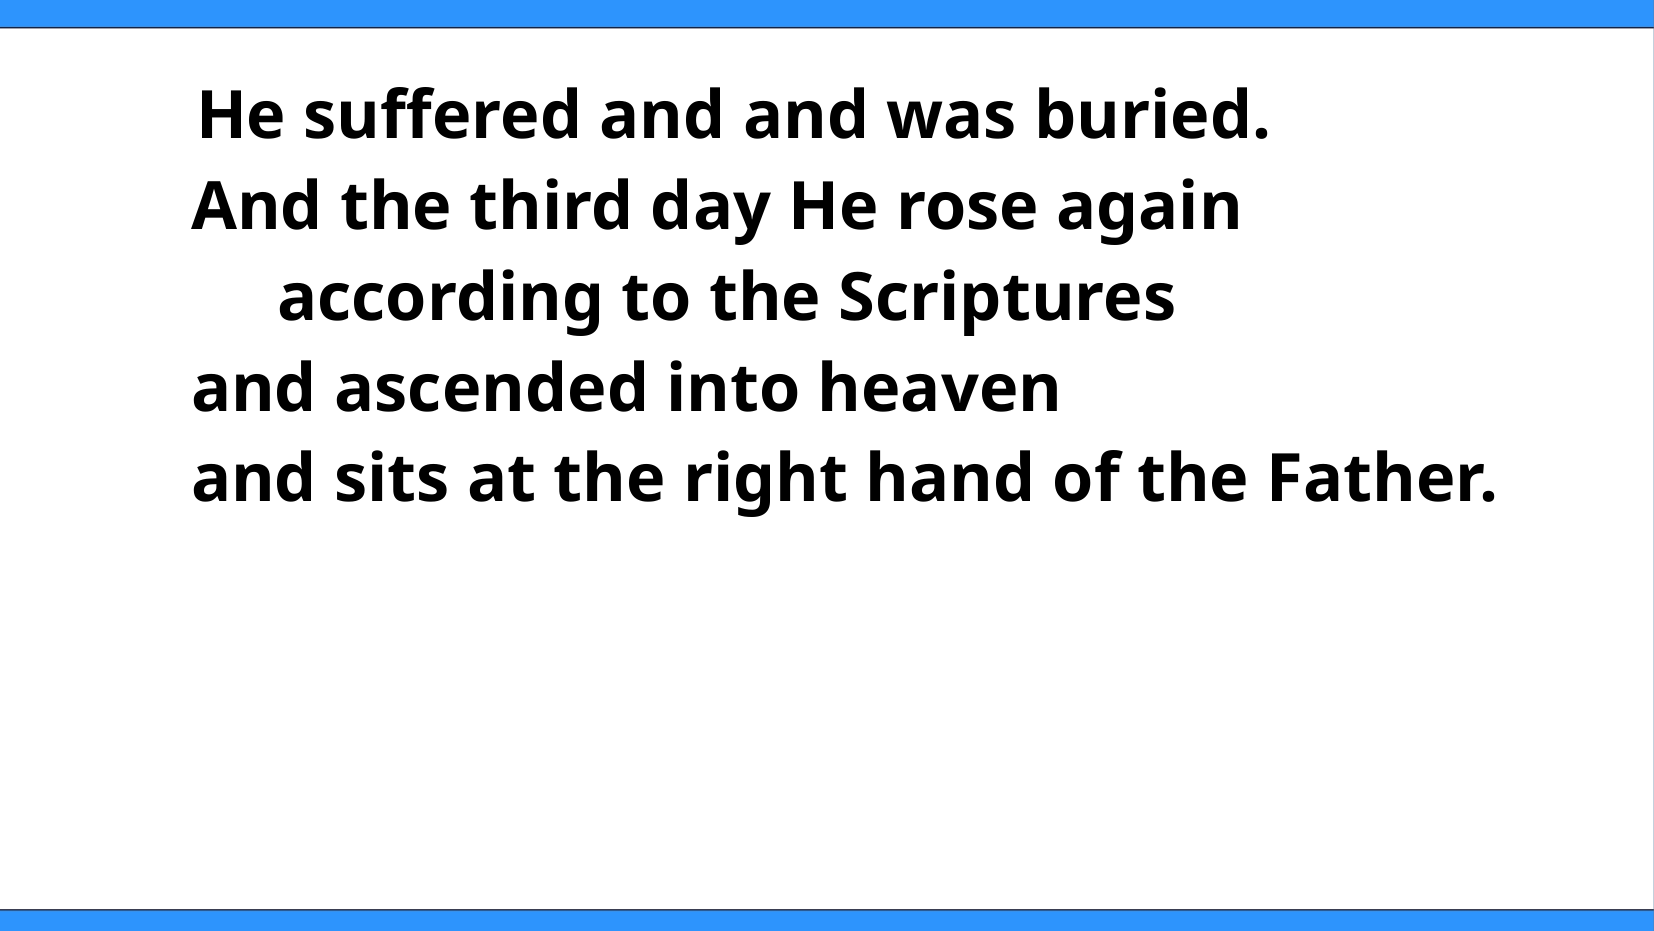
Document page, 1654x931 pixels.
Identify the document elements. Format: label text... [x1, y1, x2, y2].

text_box He suffered and and was buried. And the third day He rose again according to the Scriptures and ascended into heaven and sits at the right hand of the Father. [90, 60, 1546, 519]
picture [0, 0, 1654, 931]
